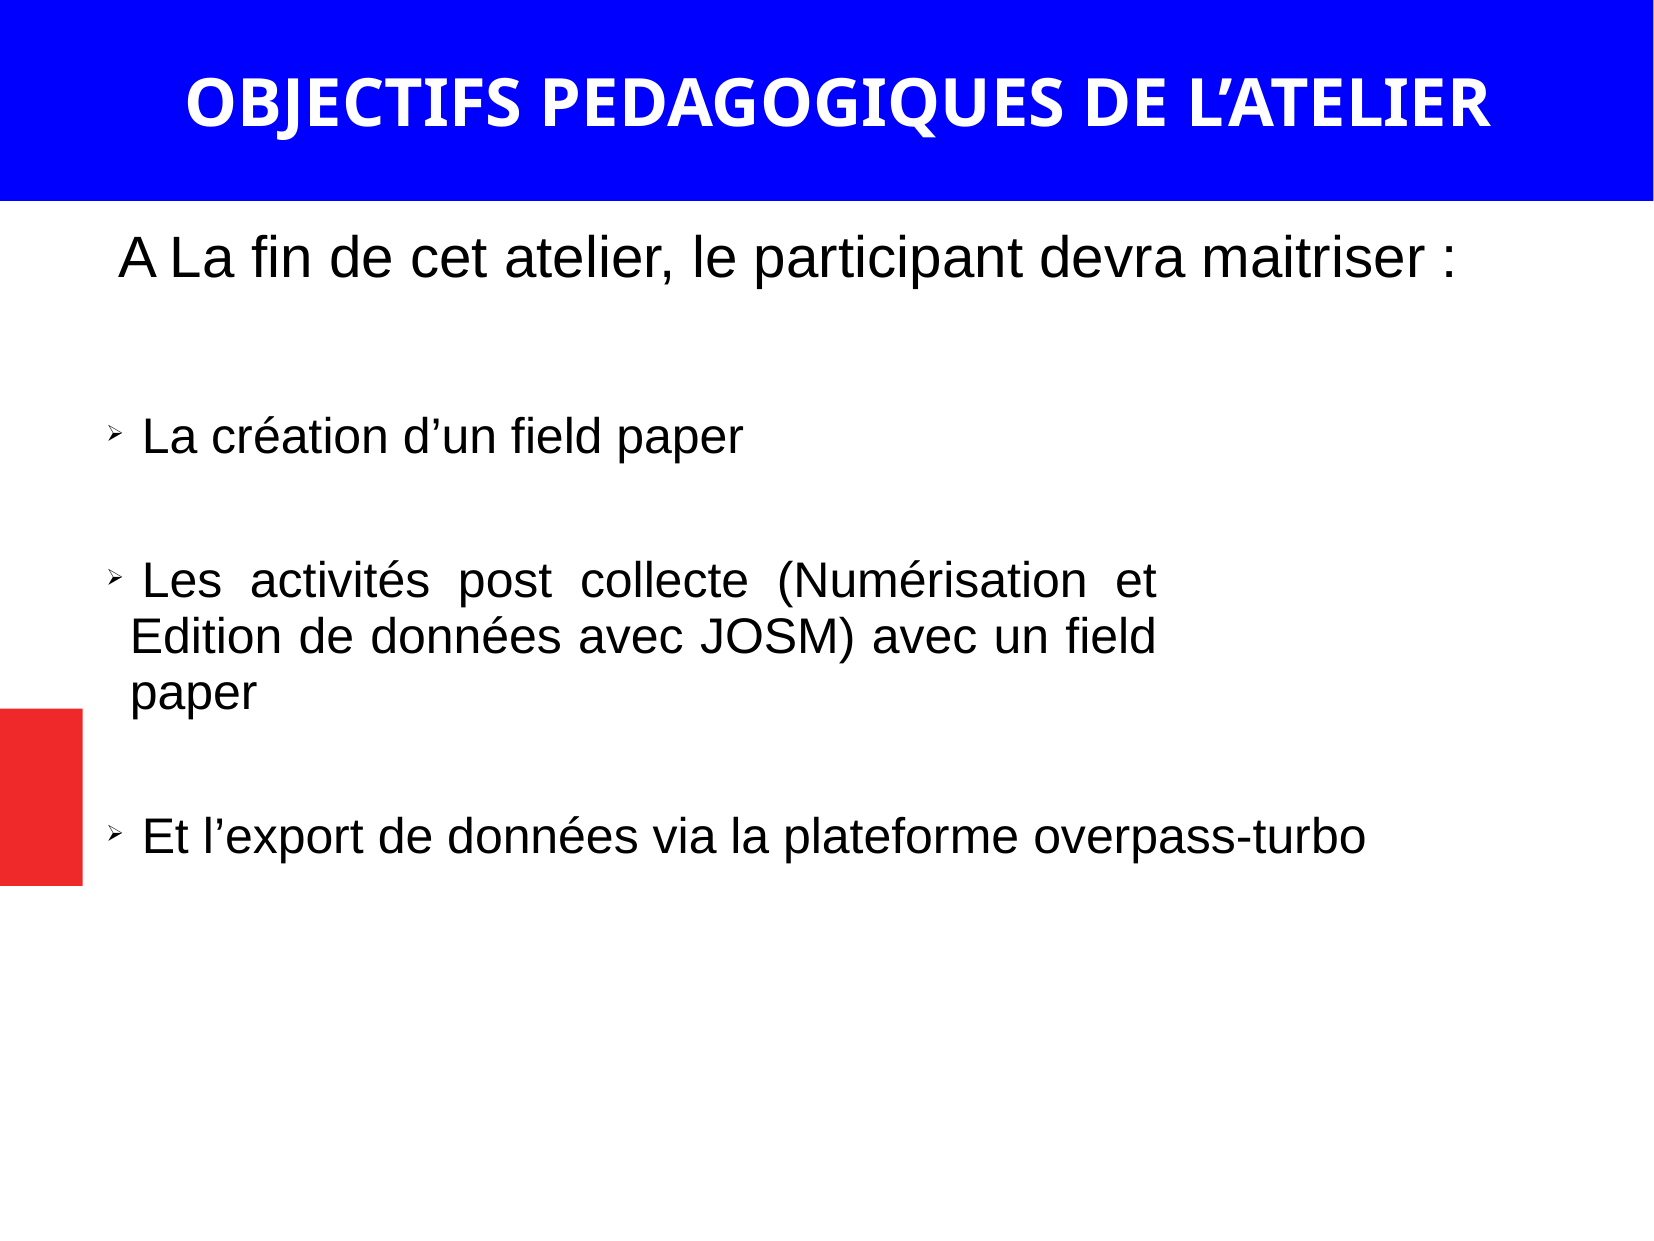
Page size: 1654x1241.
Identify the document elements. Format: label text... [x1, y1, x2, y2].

subtitle La création d’un field paper Les activités post collecte (Numérisation et Edition de données avec JOSM) avec un field paper Et l’export de données via la plateforme overpass-turbo [94, 264, 1583, 865]
title OBJECTIFS PEDAGOGIQUES DE L’ATELIER [0, 0, 1654, 201]
text_box A La fin de cet atelier, le participant devra maitriser : [70, 224, 1559, 444]
